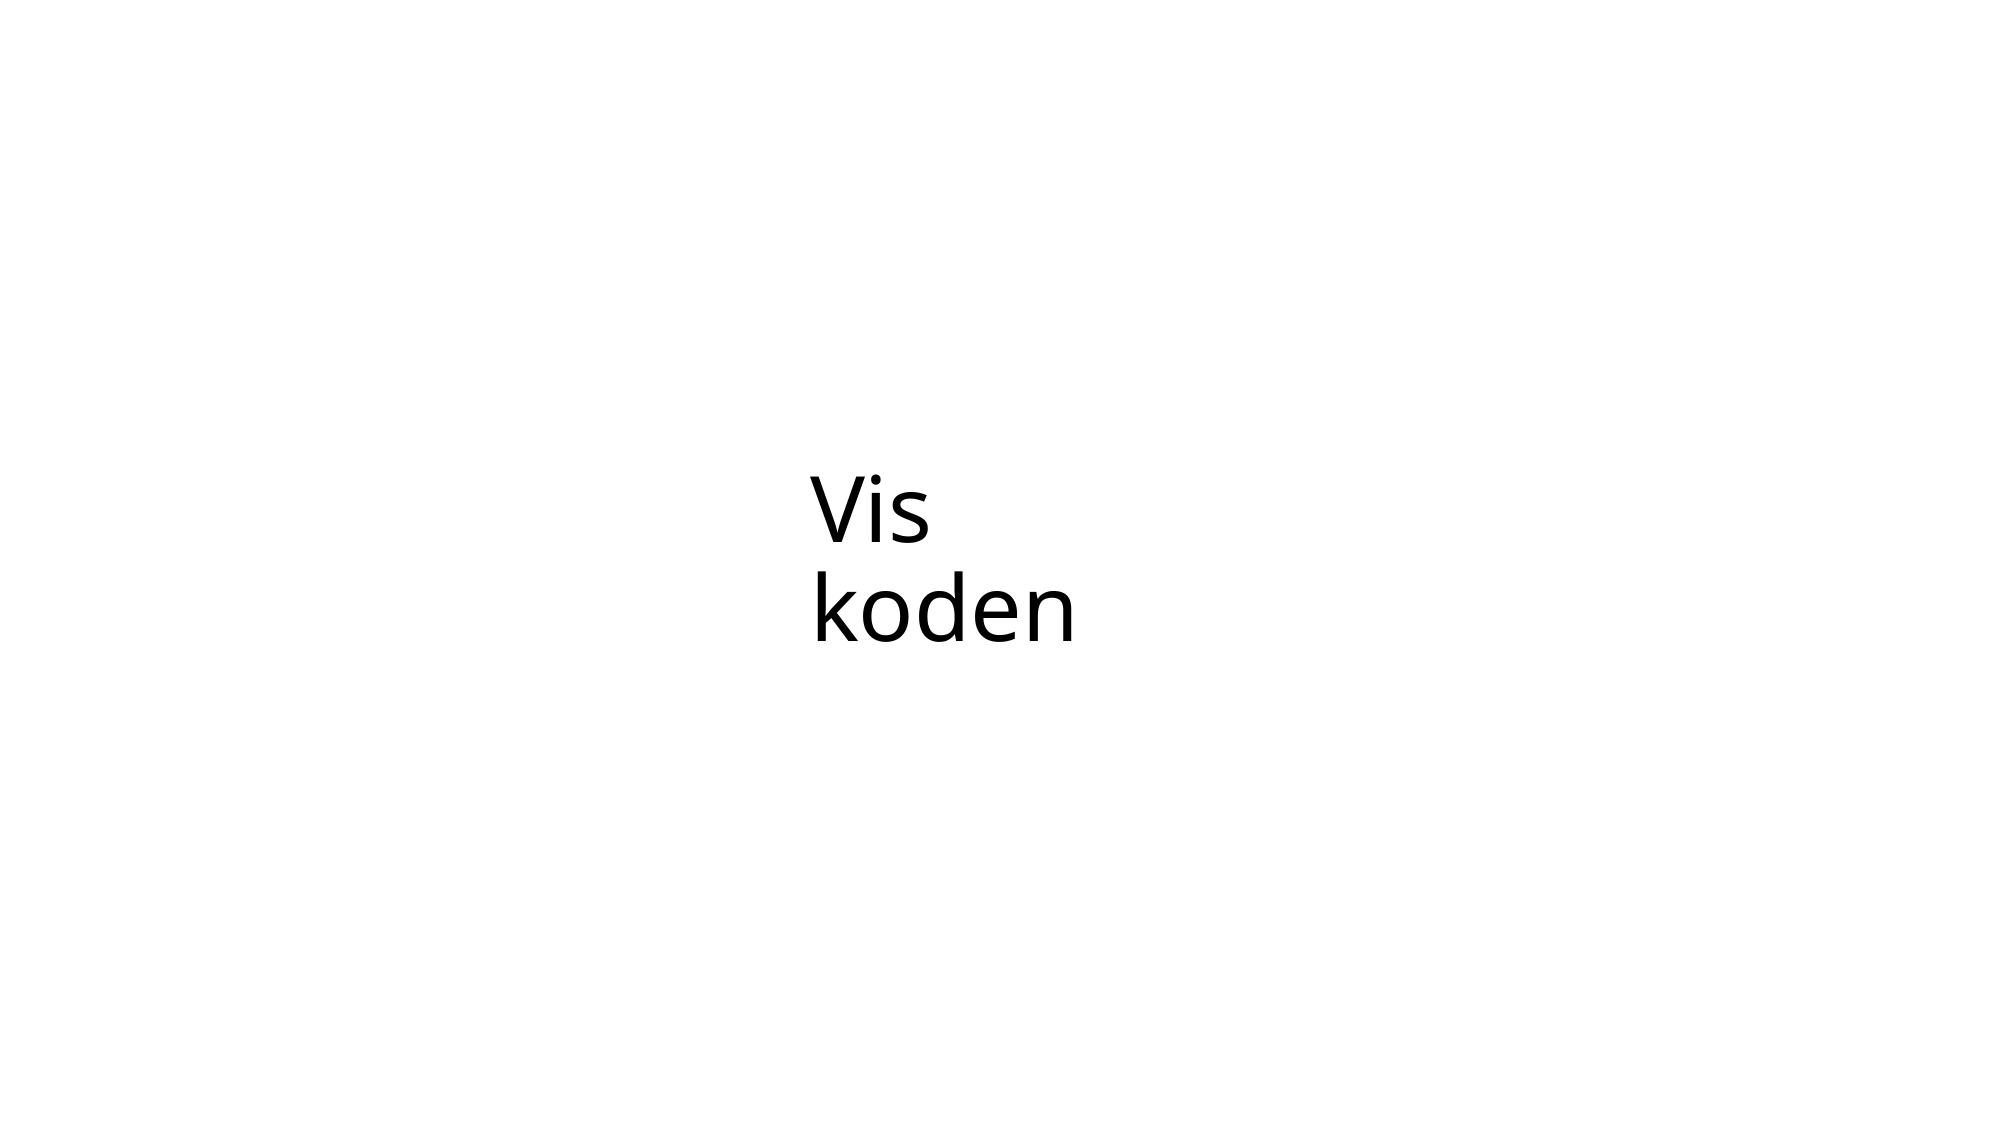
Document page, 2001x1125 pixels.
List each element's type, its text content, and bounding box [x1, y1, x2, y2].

title Vis koden [794, 453, 1206, 672]
